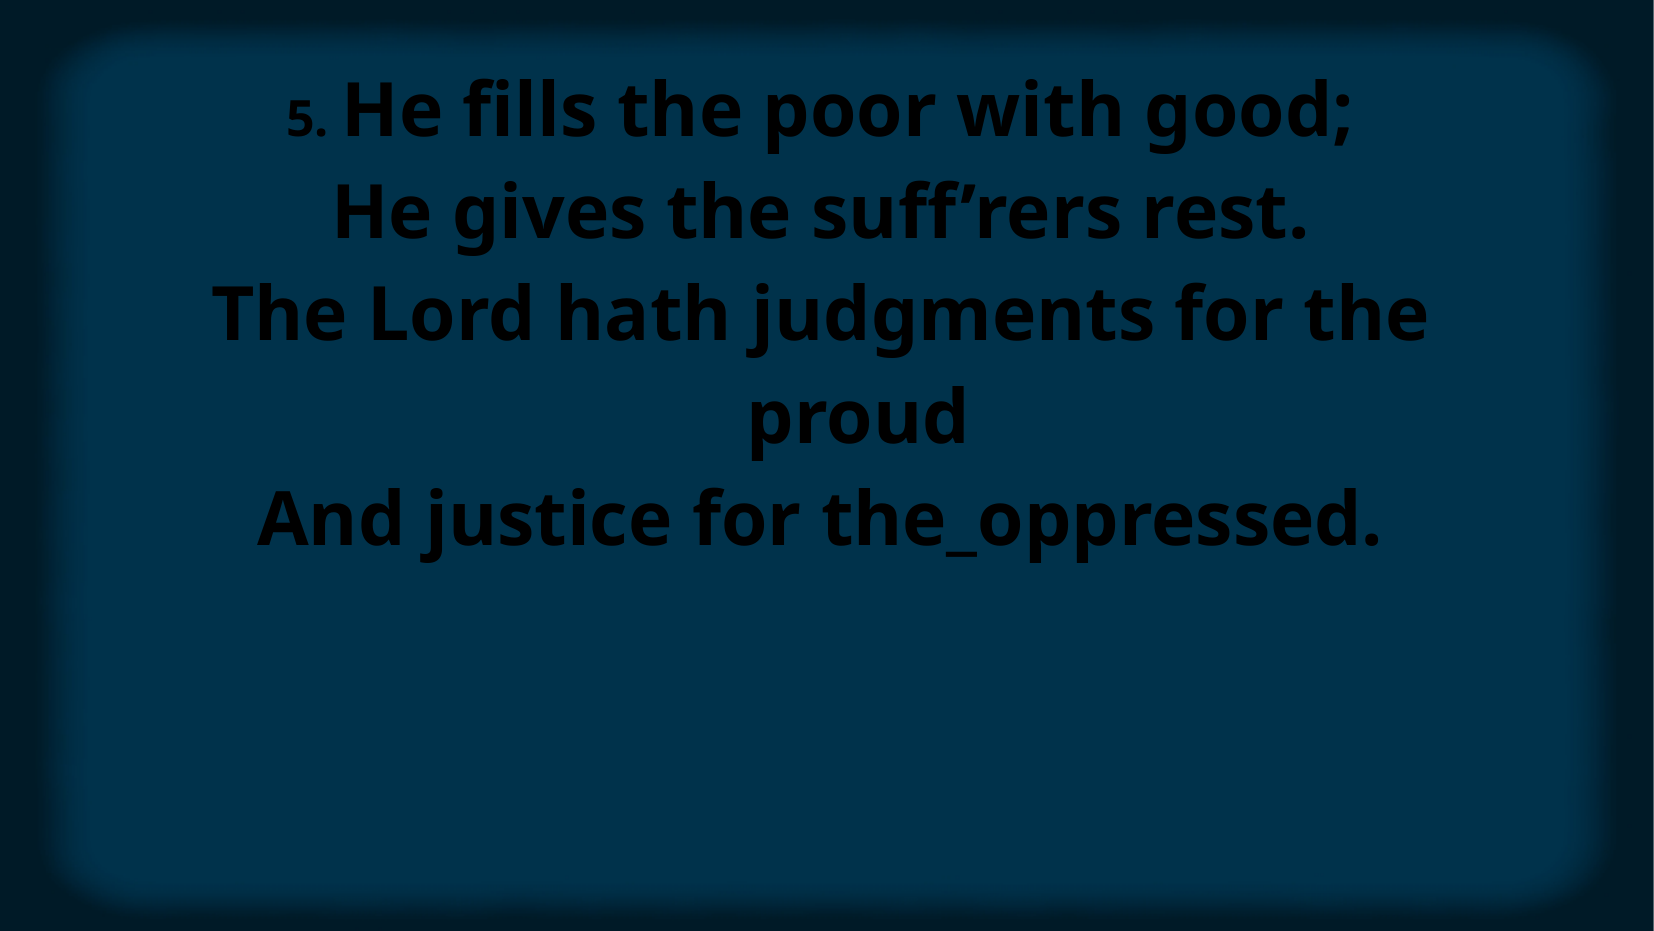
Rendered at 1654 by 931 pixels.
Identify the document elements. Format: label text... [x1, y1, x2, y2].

picture [0, 0, 1654, 931]
text_box 5. He fills the poor with good; He gives the suff’rers rest. The Lord hath judgments for the proud And justice for the_oppressed. [85, 48, 1556, 466]
